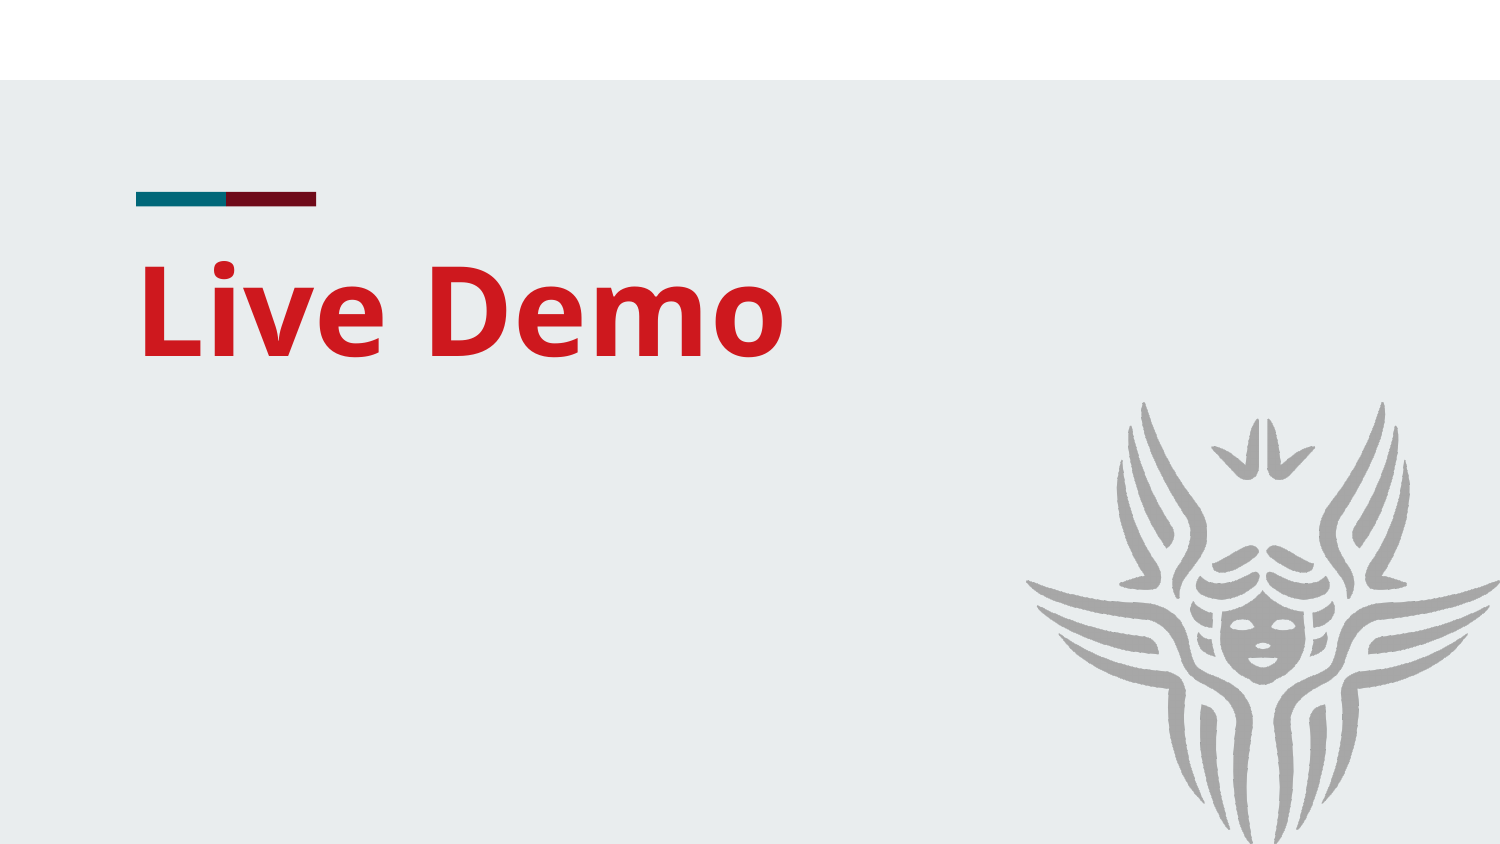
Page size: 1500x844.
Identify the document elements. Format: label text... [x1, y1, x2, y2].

title Live Demo [119, 216, 1381, 490]
picture [1026, 402, 1500, 844]
